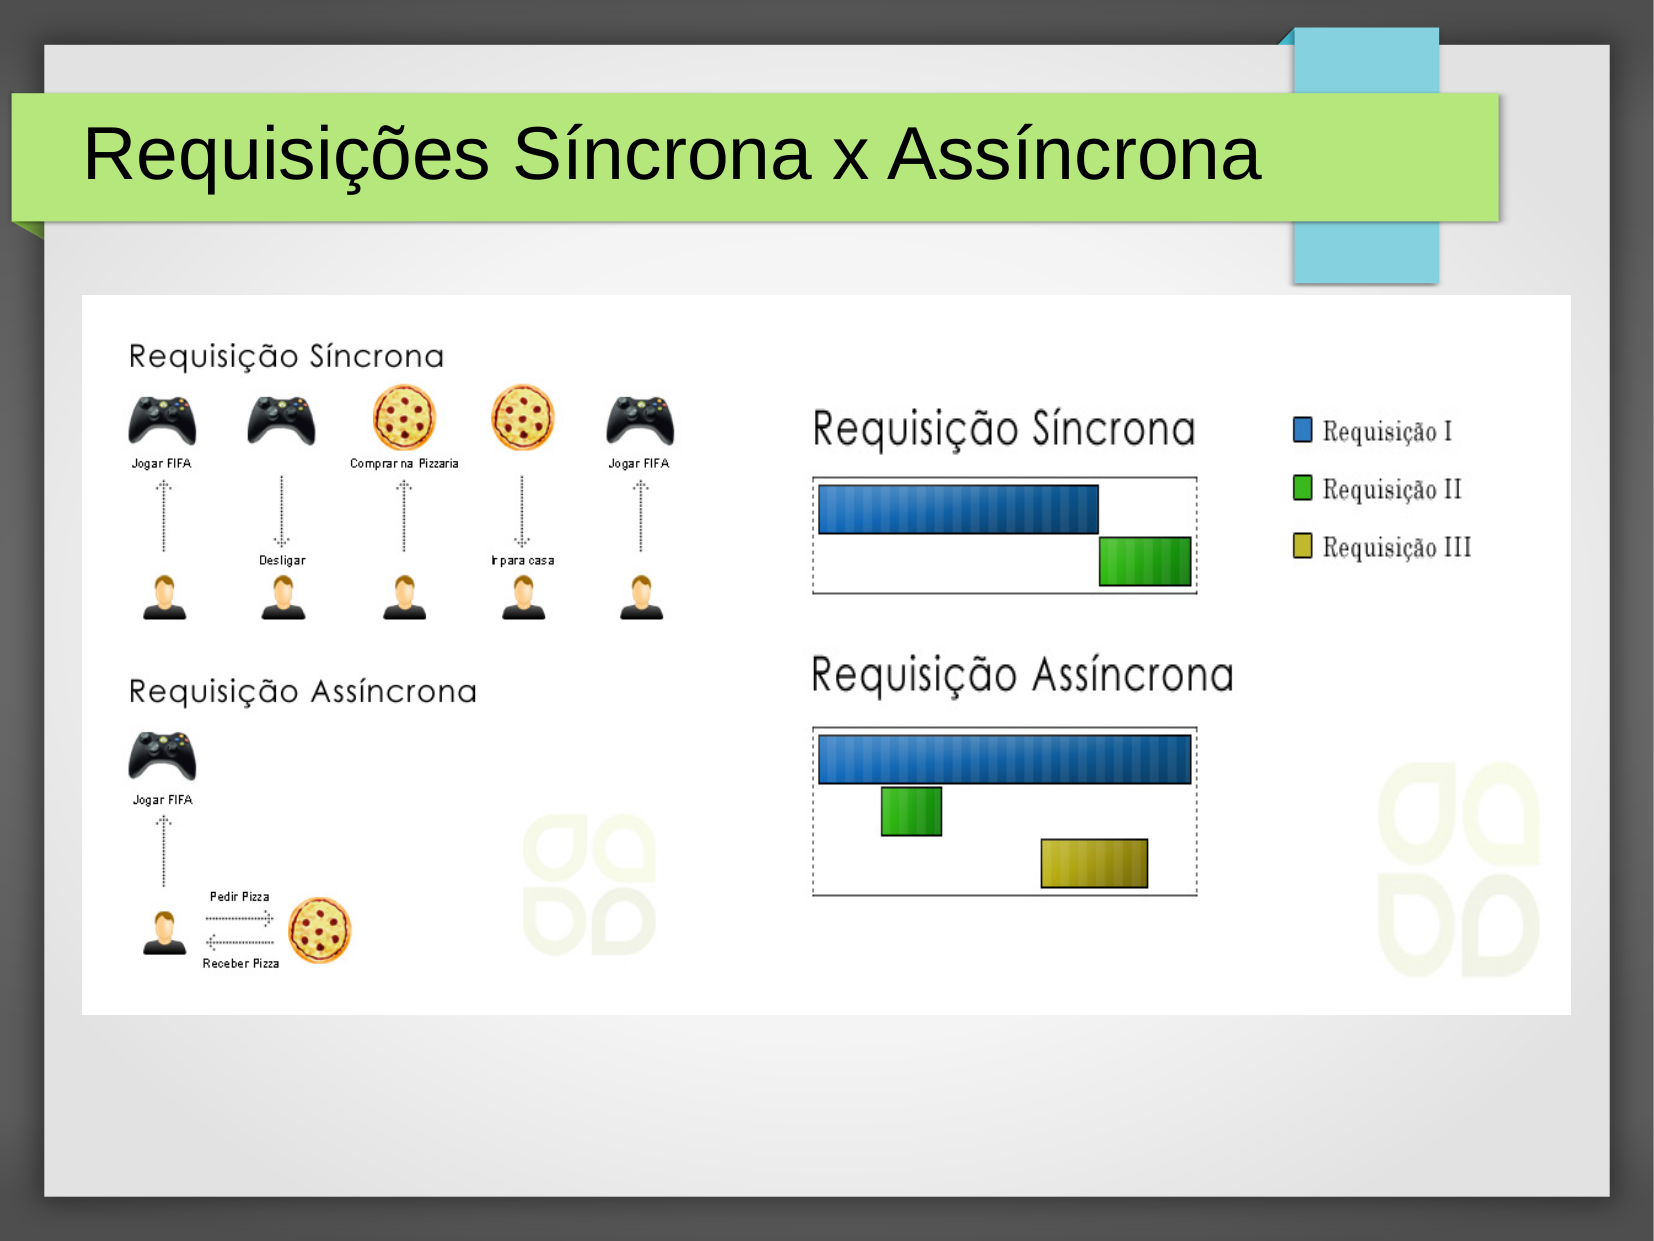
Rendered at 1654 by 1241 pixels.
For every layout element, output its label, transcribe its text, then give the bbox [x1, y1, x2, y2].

title Requisições Síncrona x Assíncrona [82, 94, 1264, 213]
picture [0, 0, 1654, 1241]
